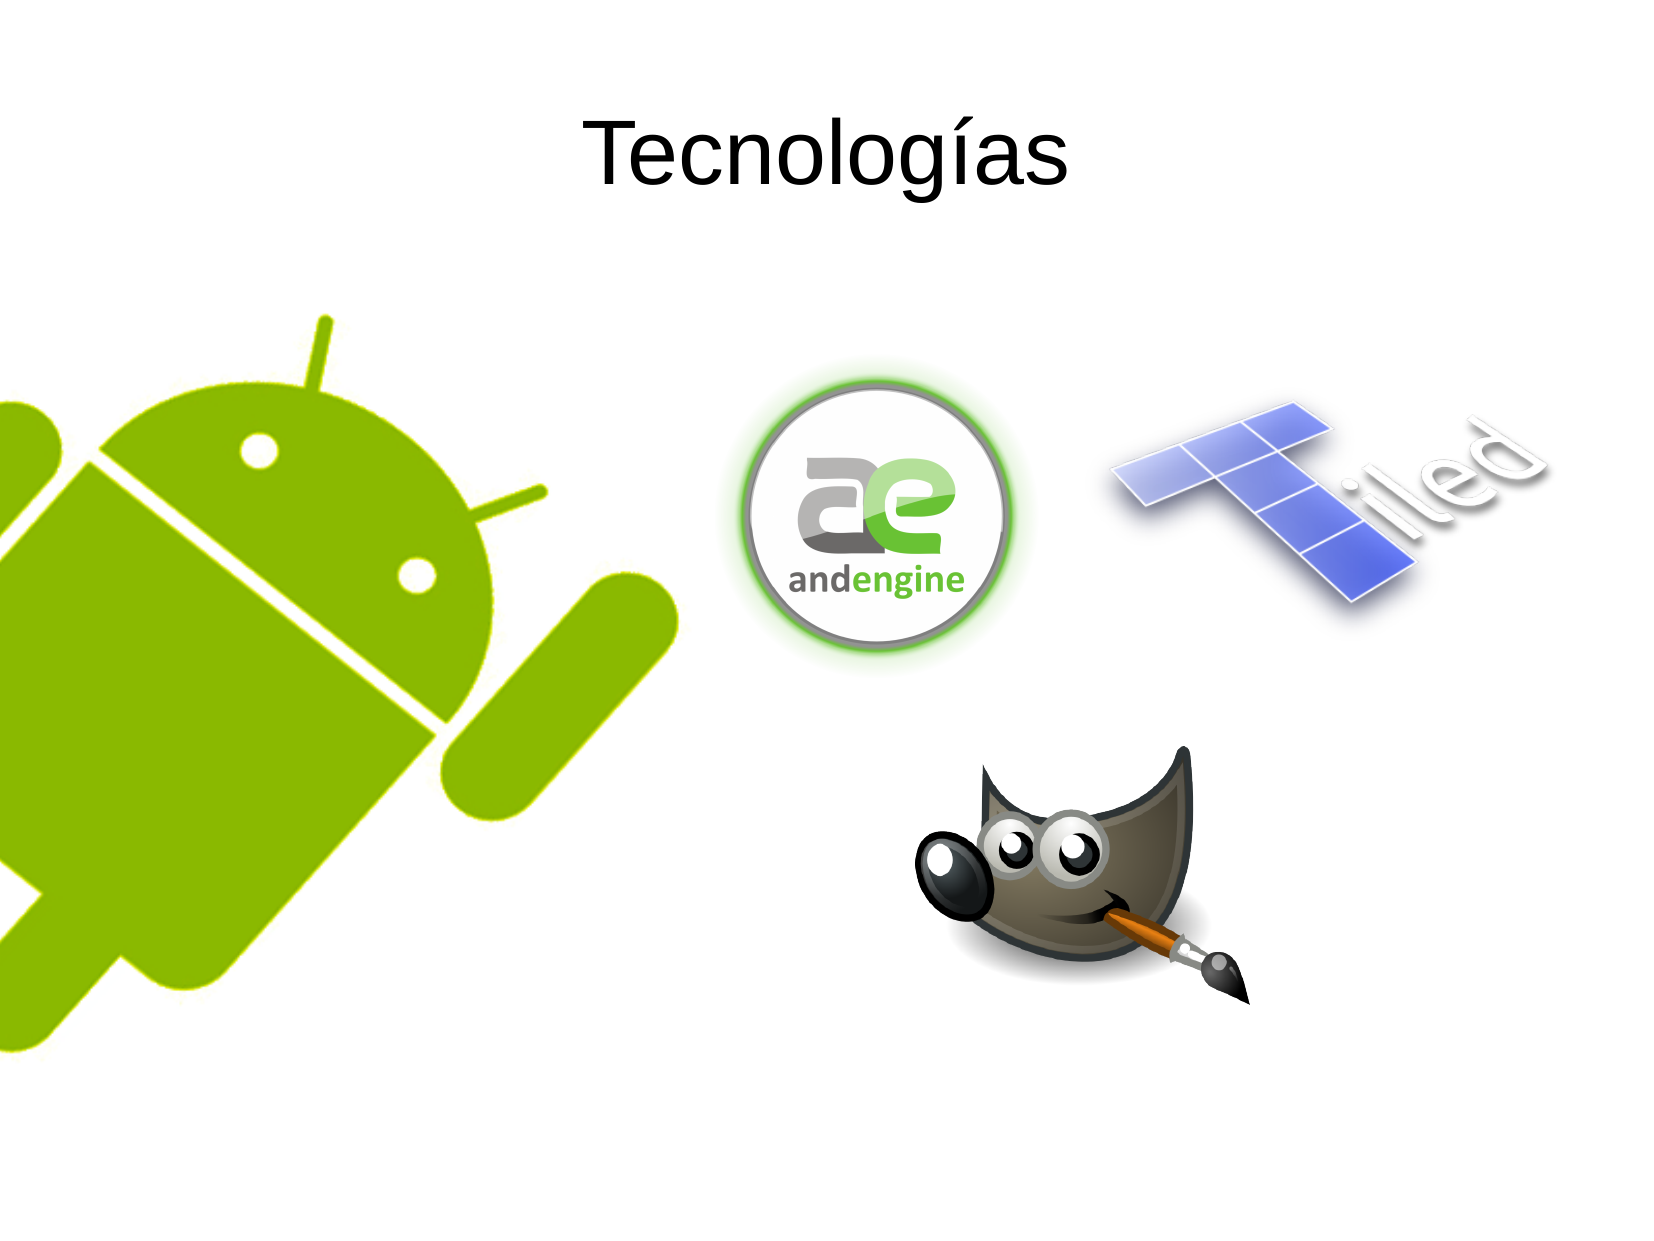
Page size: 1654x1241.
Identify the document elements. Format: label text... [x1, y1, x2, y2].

picture [915, 746, 1250, 1006]
picture [1080, 384, 1560, 646]
title Tecnologías [82, 49, 1571, 257]
picture [0, 254, 1048, 1111]
